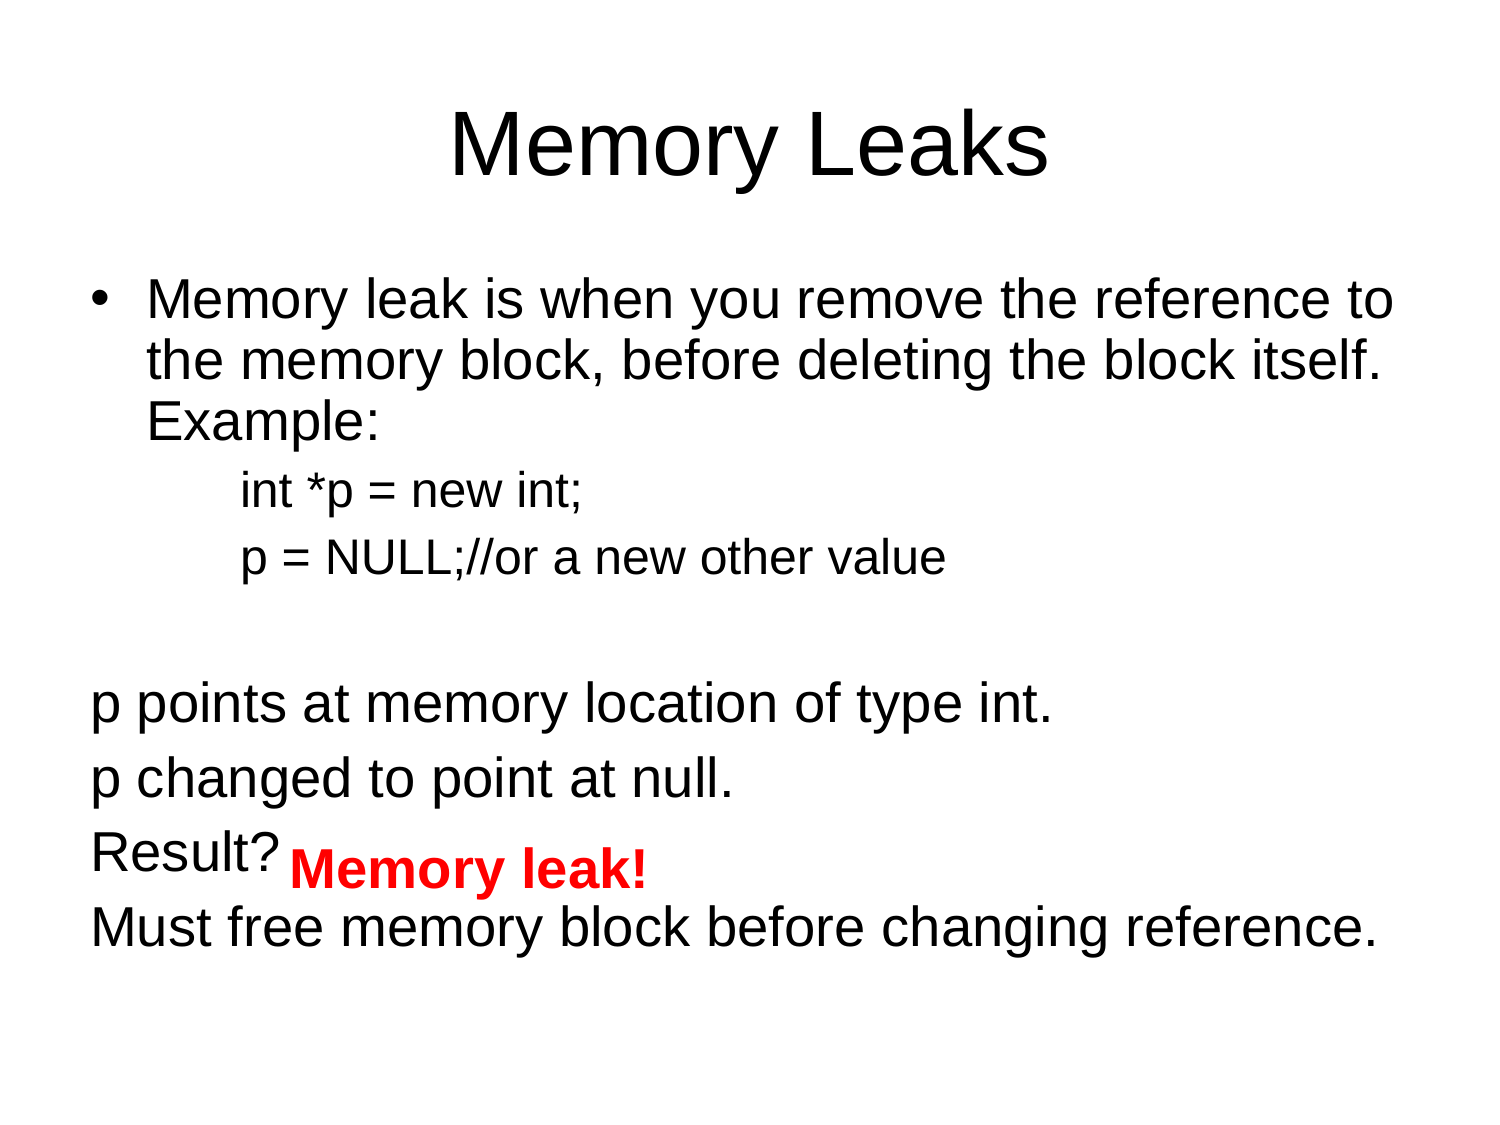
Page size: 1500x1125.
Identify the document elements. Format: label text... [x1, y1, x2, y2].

list Memory leak is when you remove the reference to the memory block, before deleting the block itself. Example: int *p = new int; p = NULL;//or a new other value p points at memory location of type int. p changed to point at null. Result? Must free memory block before changing reference. [75, 262, 1426, 1005]
text_box Memory leak! [274, 825, 751, 908]
title Memory Leaks [75, 45, 1426, 233]
